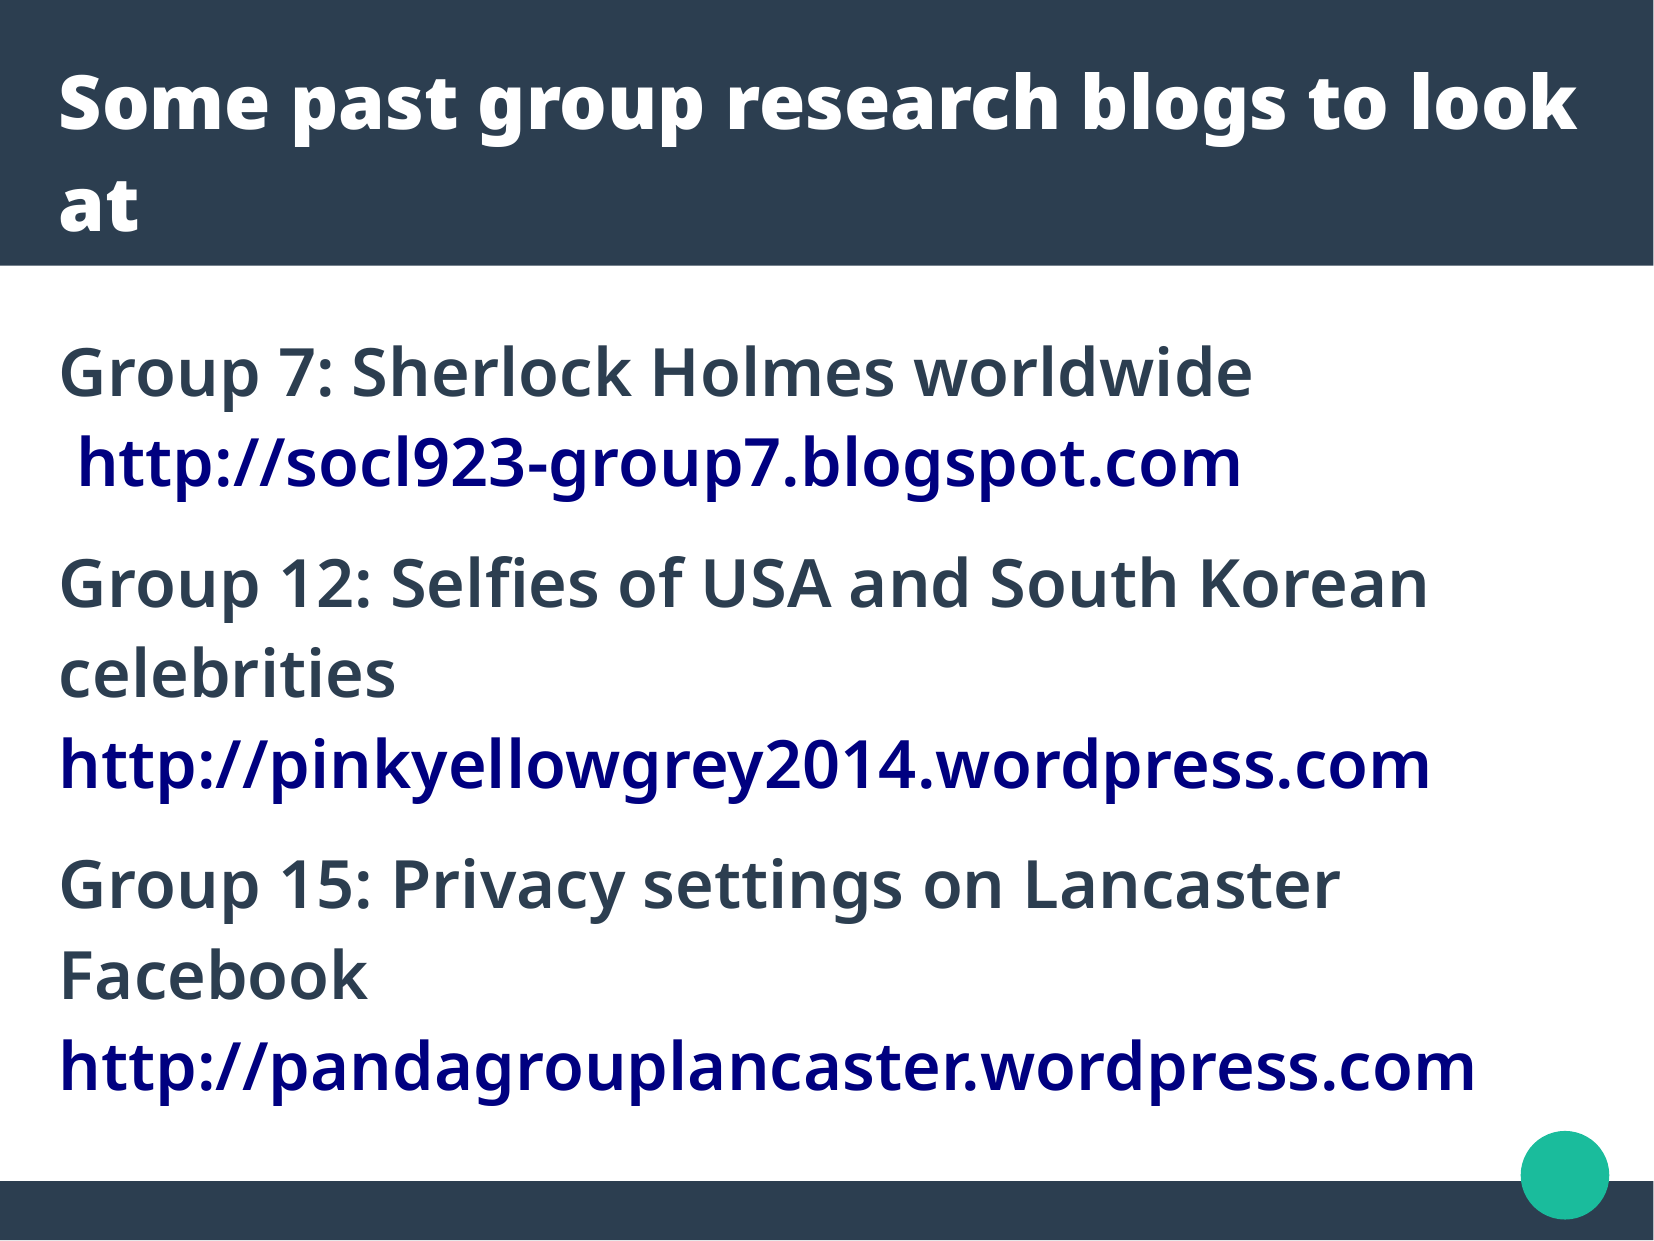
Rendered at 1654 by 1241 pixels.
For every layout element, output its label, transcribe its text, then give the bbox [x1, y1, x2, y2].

title Some past group research blogs to look at [59, 49, 1595, 207]
list Group 7: Sherlock Holmes worldwide http://socl923-group7.blogspot.com Group 12: Selfies of USA and South Korean celebrities http://pinkyellowgrey2014.wordpress.com Group 15: Privacy settings on Lancaster Facebook http://pandagrouplancaster.wordpress.com [59, 324, 1595, 1152]
